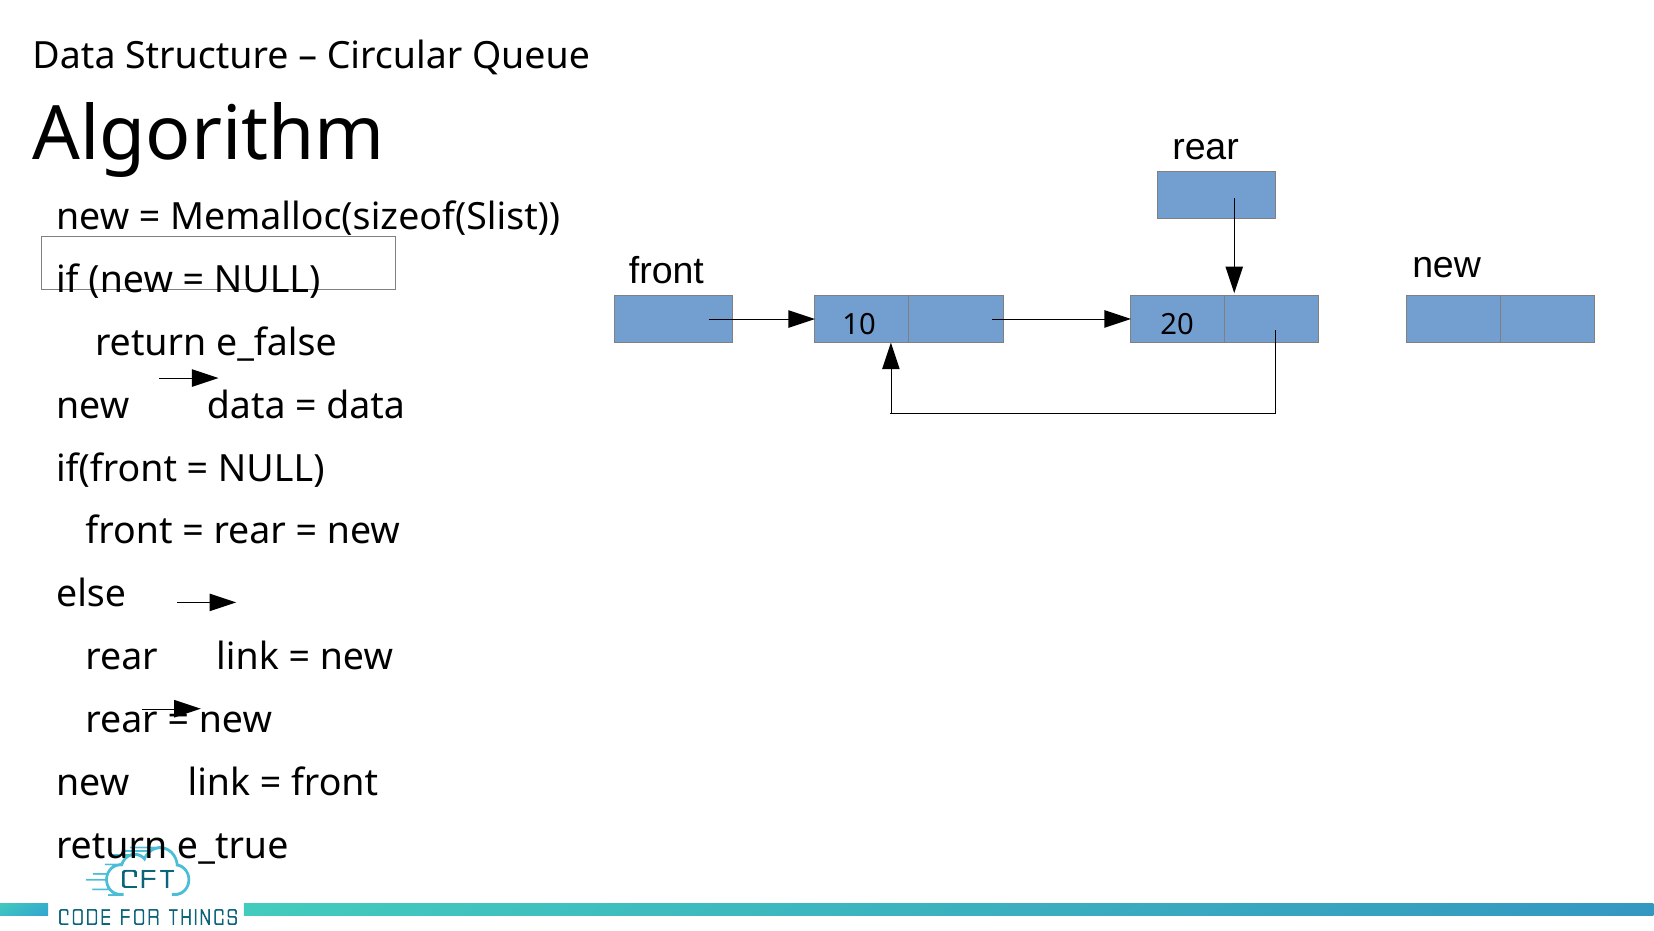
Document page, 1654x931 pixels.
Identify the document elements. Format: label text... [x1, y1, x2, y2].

text_box 20 [1145, 295, 1228, 345]
text_box [1157, 171, 1276, 219]
picture [111, 851, 121, 856]
text_box [1228, 295, 1319, 343]
text_box [910, 295, 1004, 343]
text_box 10 [827, 295, 910, 345]
title Data Structure – Circular Queue Algorithm [32, 11, 1524, 199]
text_box front [614, 242, 730, 300]
text_box [1406, 295, 1595, 343]
text_box [614, 295, 733, 343]
text_box [814, 295, 827, 343]
text_box [1130, 295, 1145, 343]
text_box new = Memalloc(sizeof(Slist)) if (new = NULL) return e_false new data = data if(front = NULL) front = rear = new else rear link = new rear = new new link = front return e_true [0, 182, 709, 851]
text_box new [1397, 236, 1507, 294]
text_box rear [1157, 118, 1273, 175]
picture [59, 851, 237, 925]
